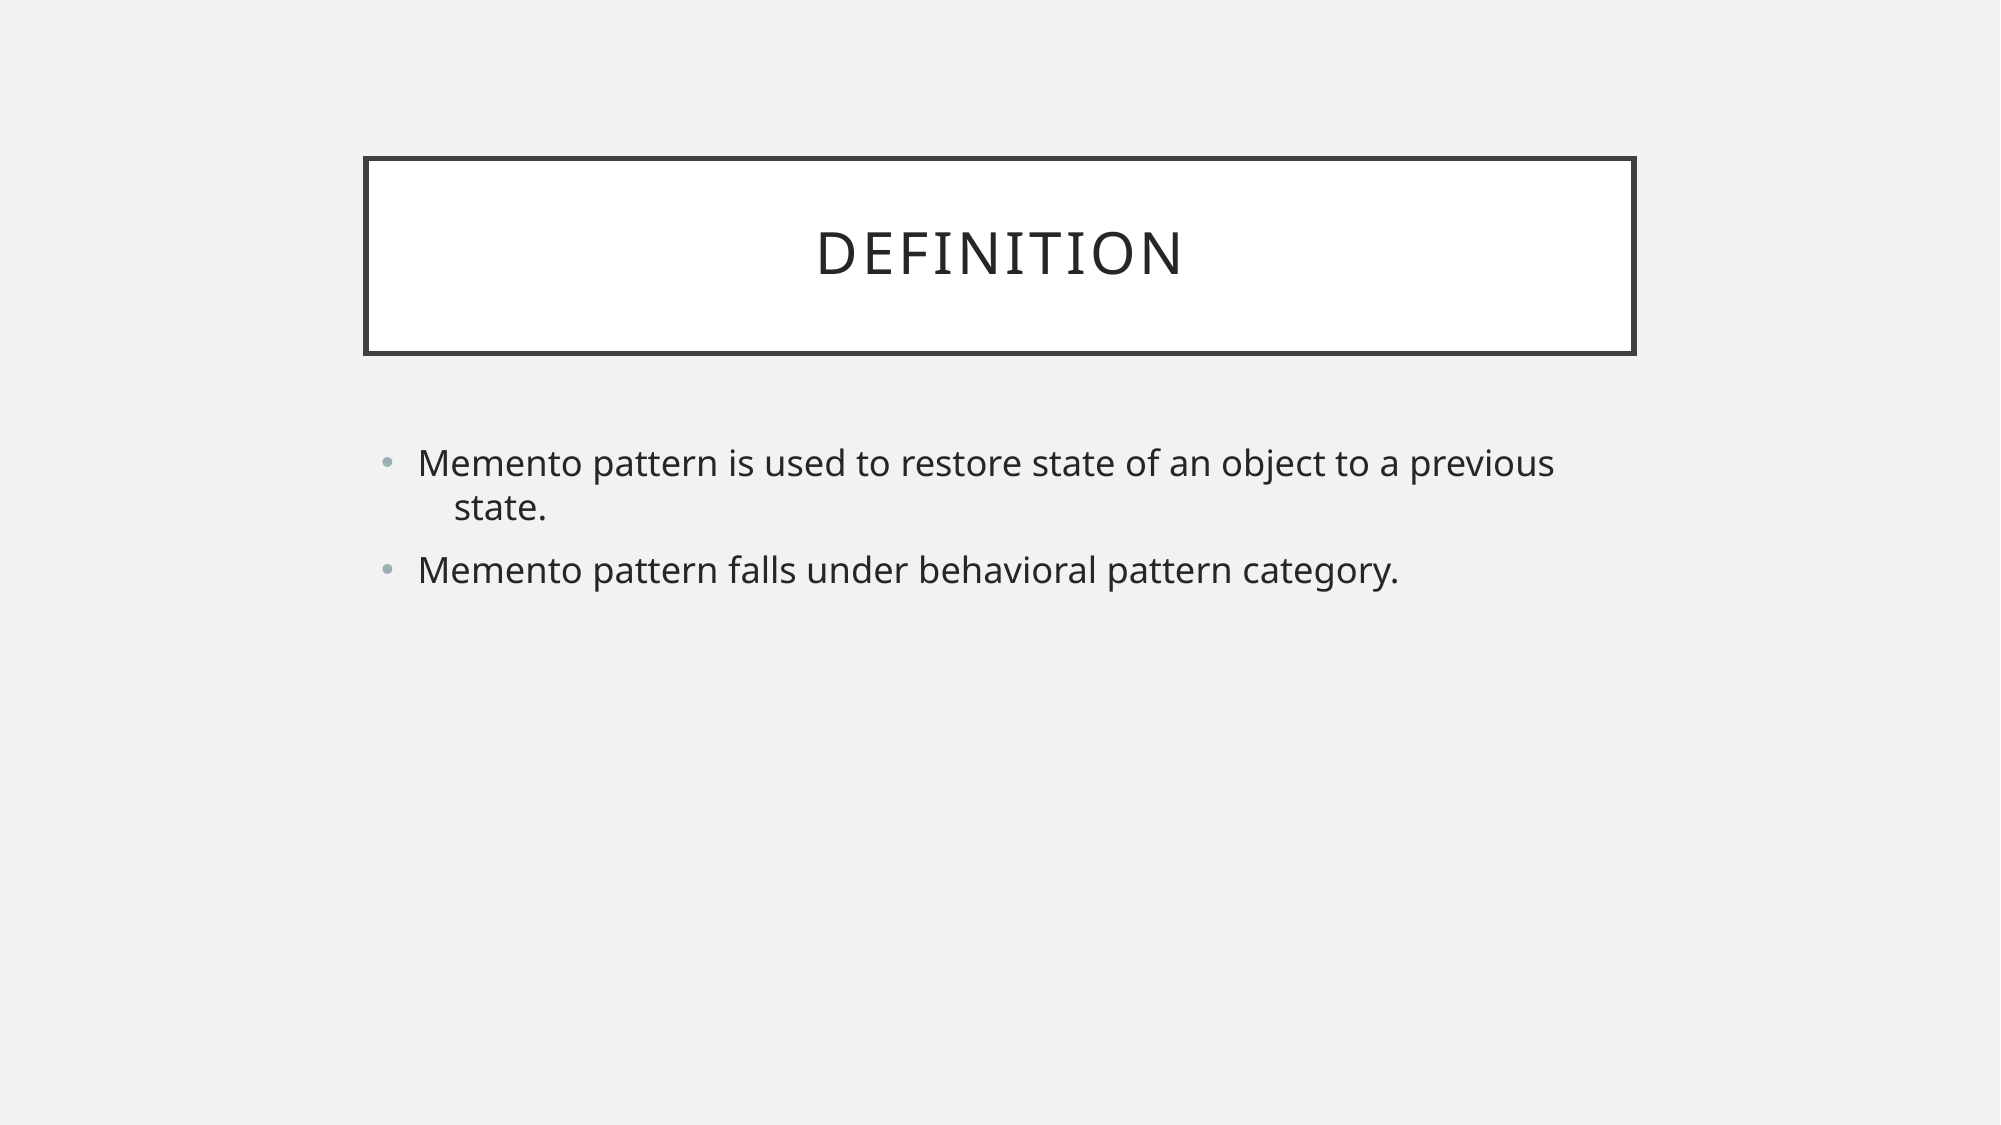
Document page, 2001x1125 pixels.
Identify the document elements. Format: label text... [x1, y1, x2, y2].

title definition [366, 158, 1634, 354]
list Memento pattern is used to restore state of an object to a previous state. Memento pattern falls under behavioral pattern category. [366, 432, 1634, 601]
